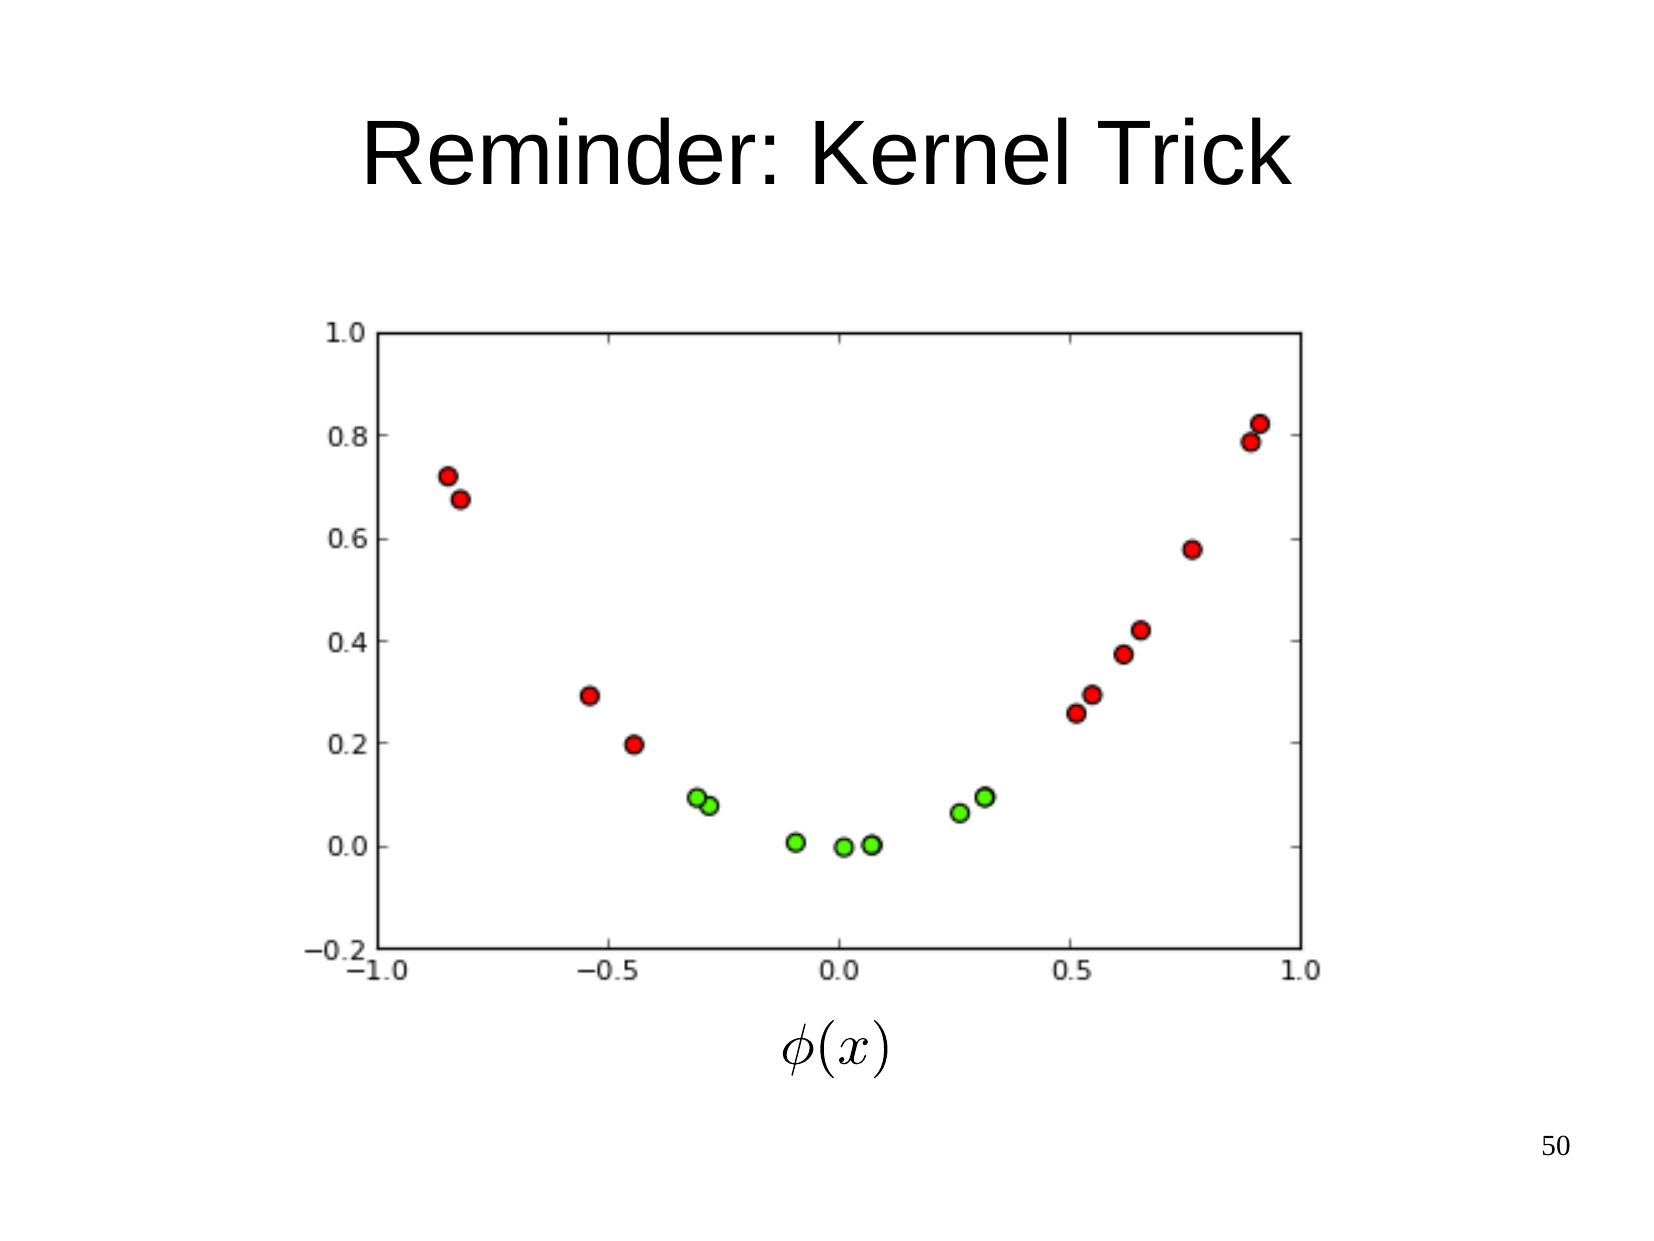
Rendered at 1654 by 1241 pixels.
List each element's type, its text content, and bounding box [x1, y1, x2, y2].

title Reminder: Kernel Trick [82, 49, 1571, 257]
picture [231, 256, 1422, 1051]
text_box [780, 1020, 894, 1079]
